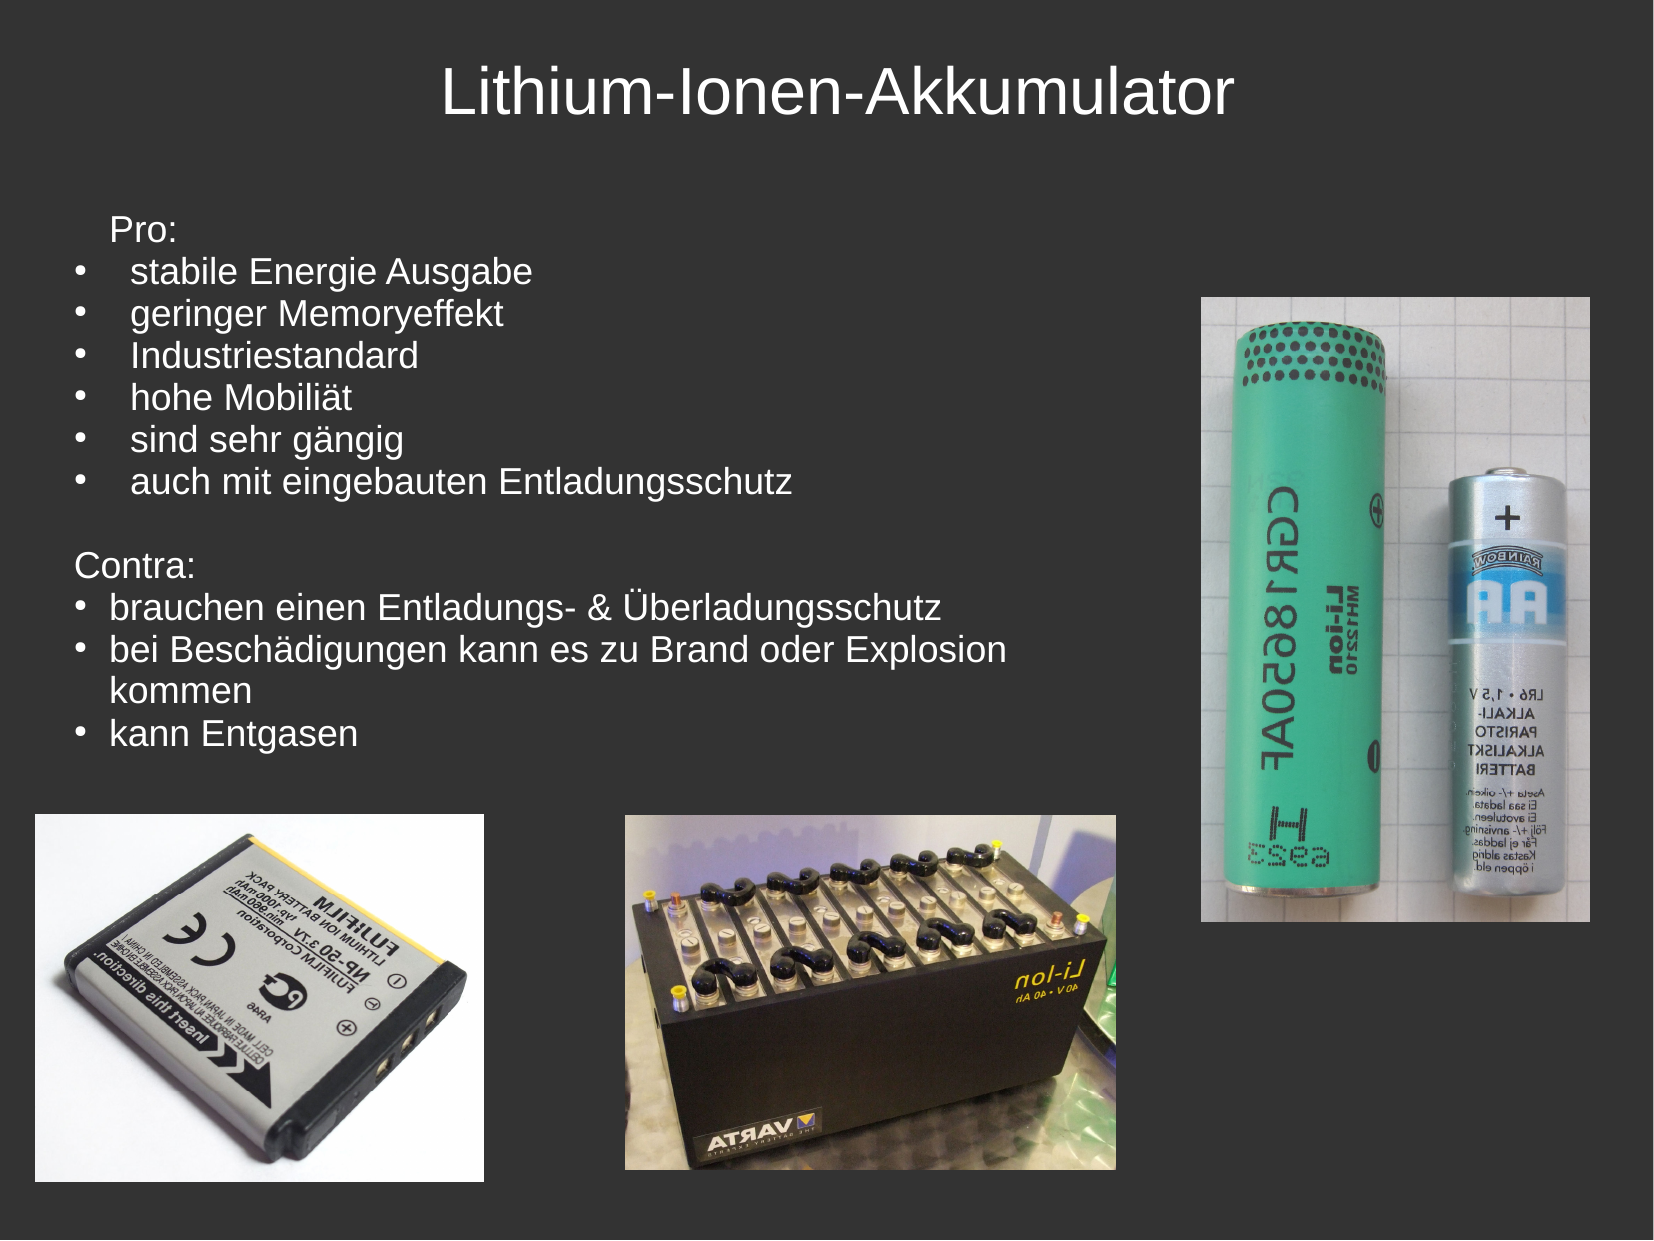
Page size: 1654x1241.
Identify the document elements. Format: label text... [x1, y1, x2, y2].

text_box Lithium-Ionen-Akkumulator [153, 47, 1524, 137]
text_box Pro: stabile Energie Ausgabe geringer Memoryeffekt Industriestandard hohe Mobiliät sind sehr gängig auch mit eingebauten Entladungsschutz Contra: brauchen einen Entladungs- & Überladungsschutz bei Beschädigungen kann es zu Brand oder Explosion kommen kann Entgasen [59, 200, 1134, 762]
picture [35, 814, 484, 1182]
picture [1201, 297, 1590, 922]
picture [625, 815, 1116, 1170]
